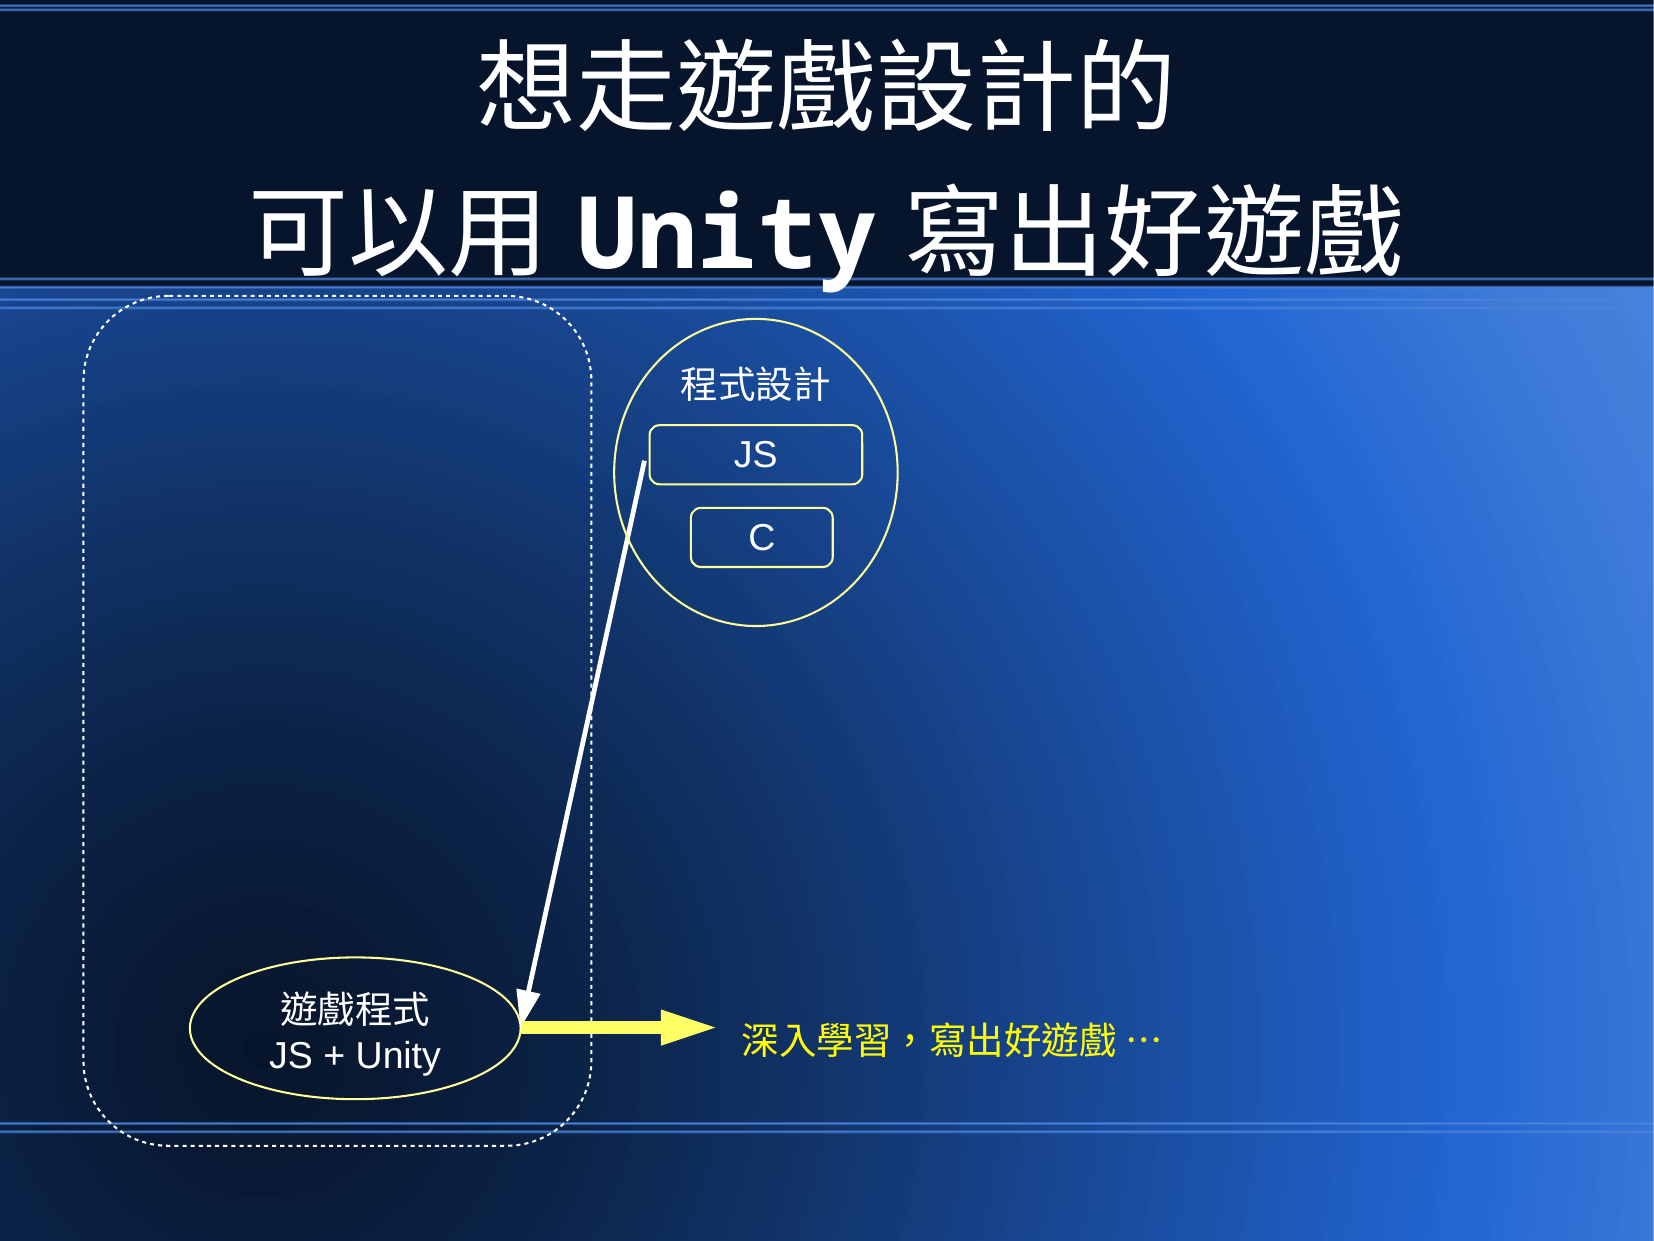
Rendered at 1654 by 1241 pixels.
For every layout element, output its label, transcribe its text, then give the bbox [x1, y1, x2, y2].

title 想走遊戲設計的 可以用Unity寫出好遊戲 [82, 32, 1571, 273]
text_box 程式設計 [614, 318, 898, 627]
text_box C [690, 507, 833, 567]
text_box 深入學習，寫出好遊戲 … [727, 1003, 1306, 1099]
picture [0, 0, 1654, 1241]
text_box 遊戲程式 JS + Unity [189, 957, 521, 1100]
text_box JS [649, 425, 863, 485]
